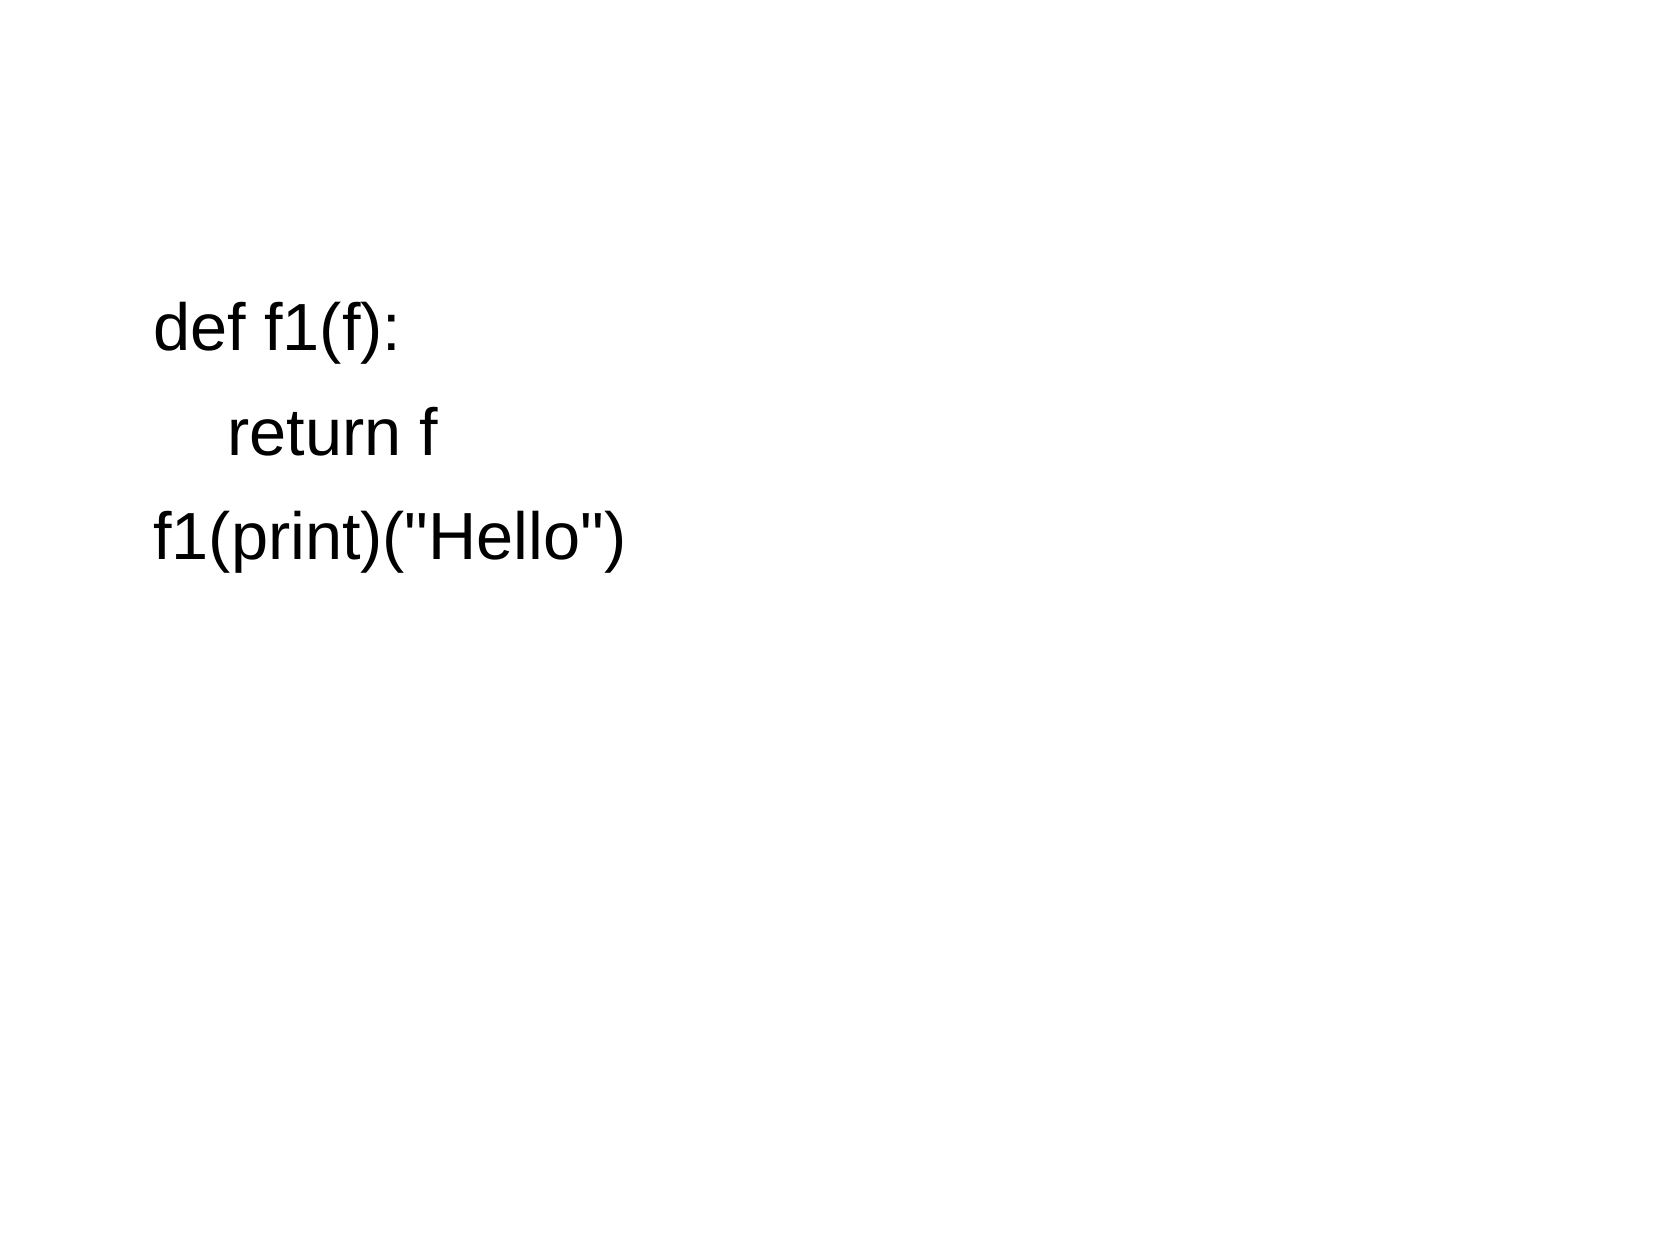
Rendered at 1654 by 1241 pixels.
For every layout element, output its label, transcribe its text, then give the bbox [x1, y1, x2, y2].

list def f1(f): return f f1(print)("Hello") [82, 290, 1571, 1010]
